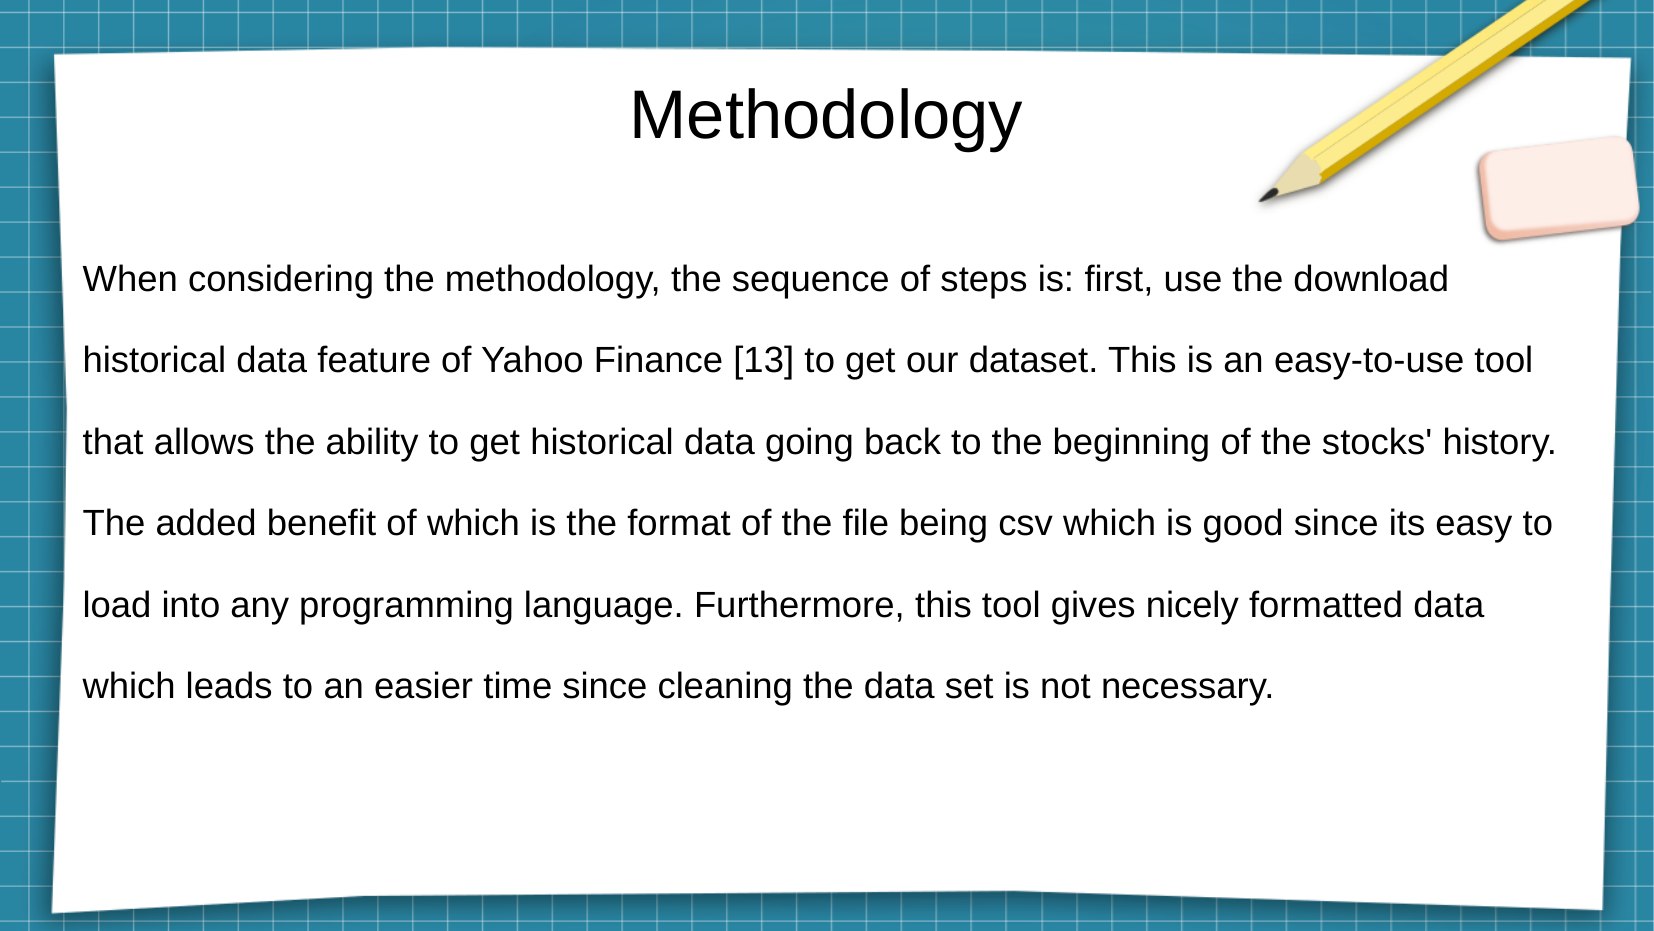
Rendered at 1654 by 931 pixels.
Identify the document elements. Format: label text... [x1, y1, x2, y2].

title Methodology [82, 37, 1571, 193]
picture [0, 0, 1654, 931]
list When considering the methodology, the sequence of steps is: first, use the download historical data feature of Yahoo Finance [13] to get our dataset. This is an easy-to-use tool that allows the ability to get historical data going back to the beginning of the stocks' history. The added benefit of which is the format of the file being csv which is good since its easy to load into any programming language. Furthermore, this tool gives nicely formatted data which leads to an easier time since cleaning the data set is not necessary. [82, 217, 1571, 758]
